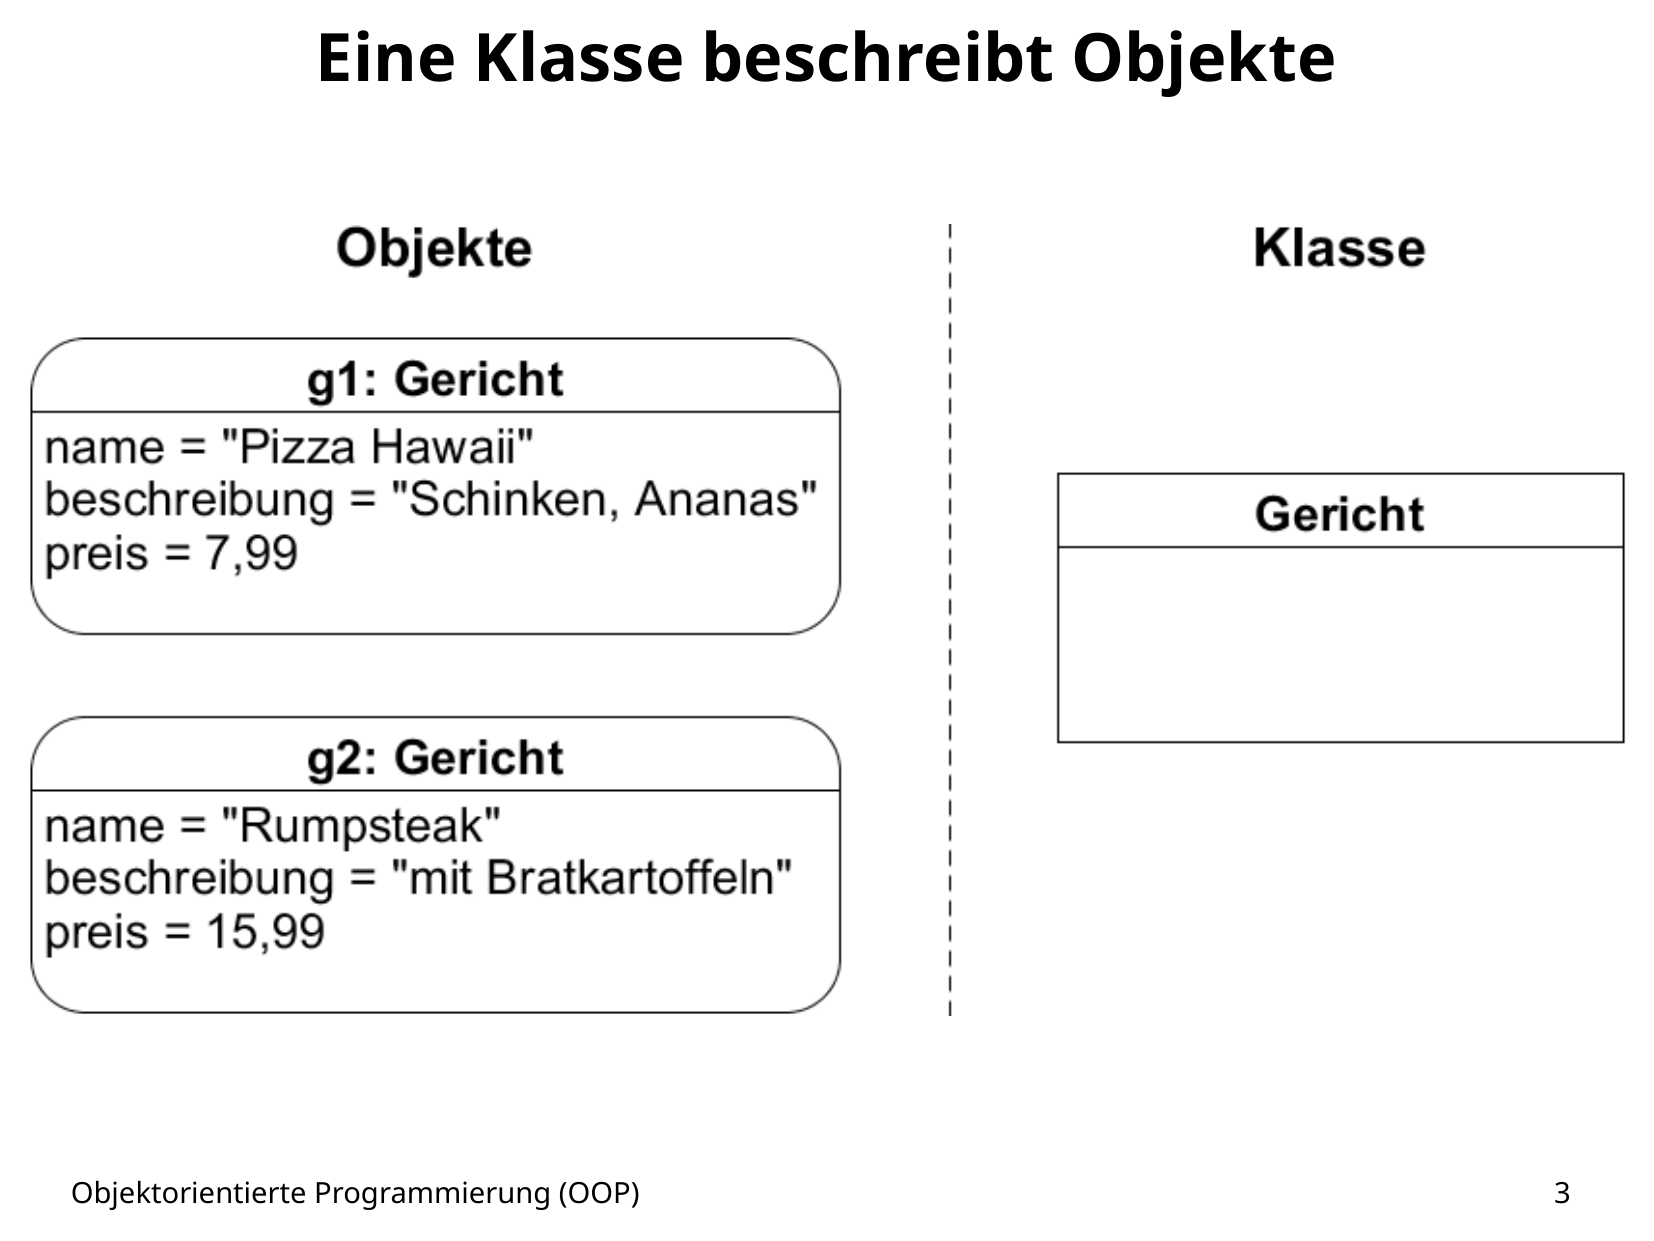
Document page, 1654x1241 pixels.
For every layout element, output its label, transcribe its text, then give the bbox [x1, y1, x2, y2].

title Eine Klasse beschreibt Objekte [0, 5, 1654, 107]
picture [29, 224, 1627, 1016]
